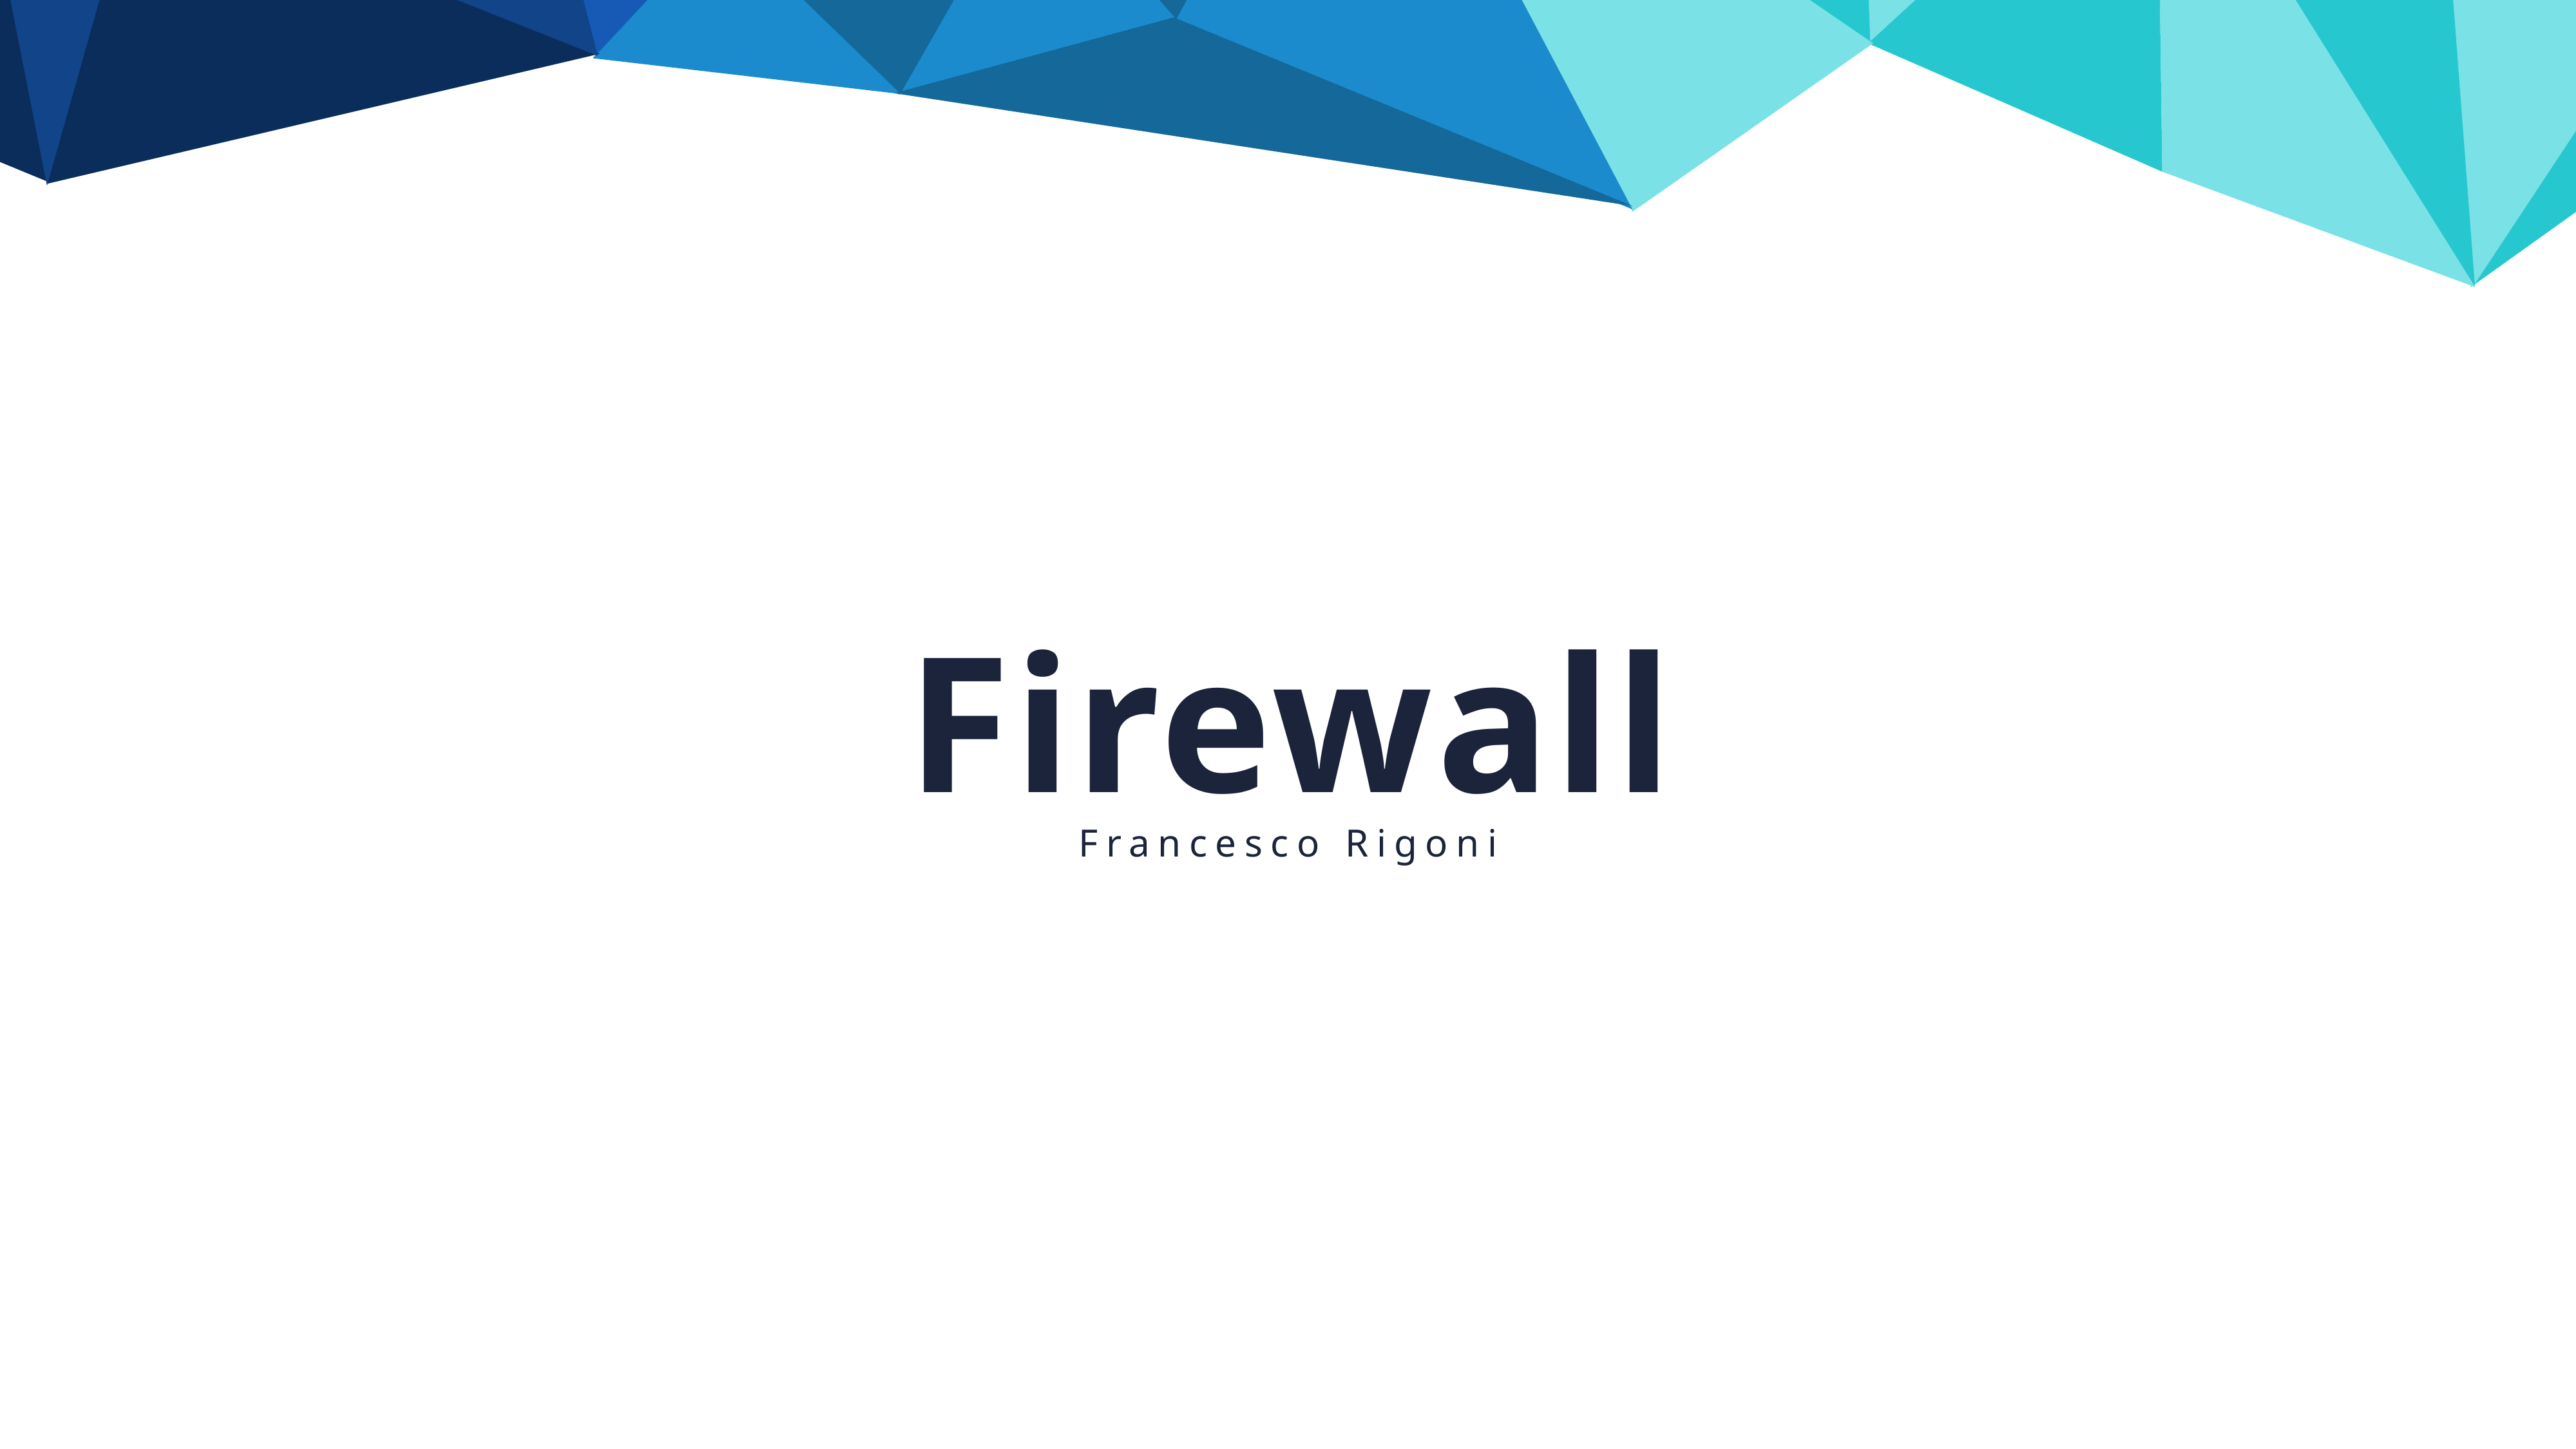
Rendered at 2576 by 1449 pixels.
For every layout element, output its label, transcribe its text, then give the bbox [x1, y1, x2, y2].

text_box Francesco Rigoni [1069, 814, 1507, 869]
text_box Firewall [897, 600, 1683, 835]
text_box [0, 0, 2576, 288]
